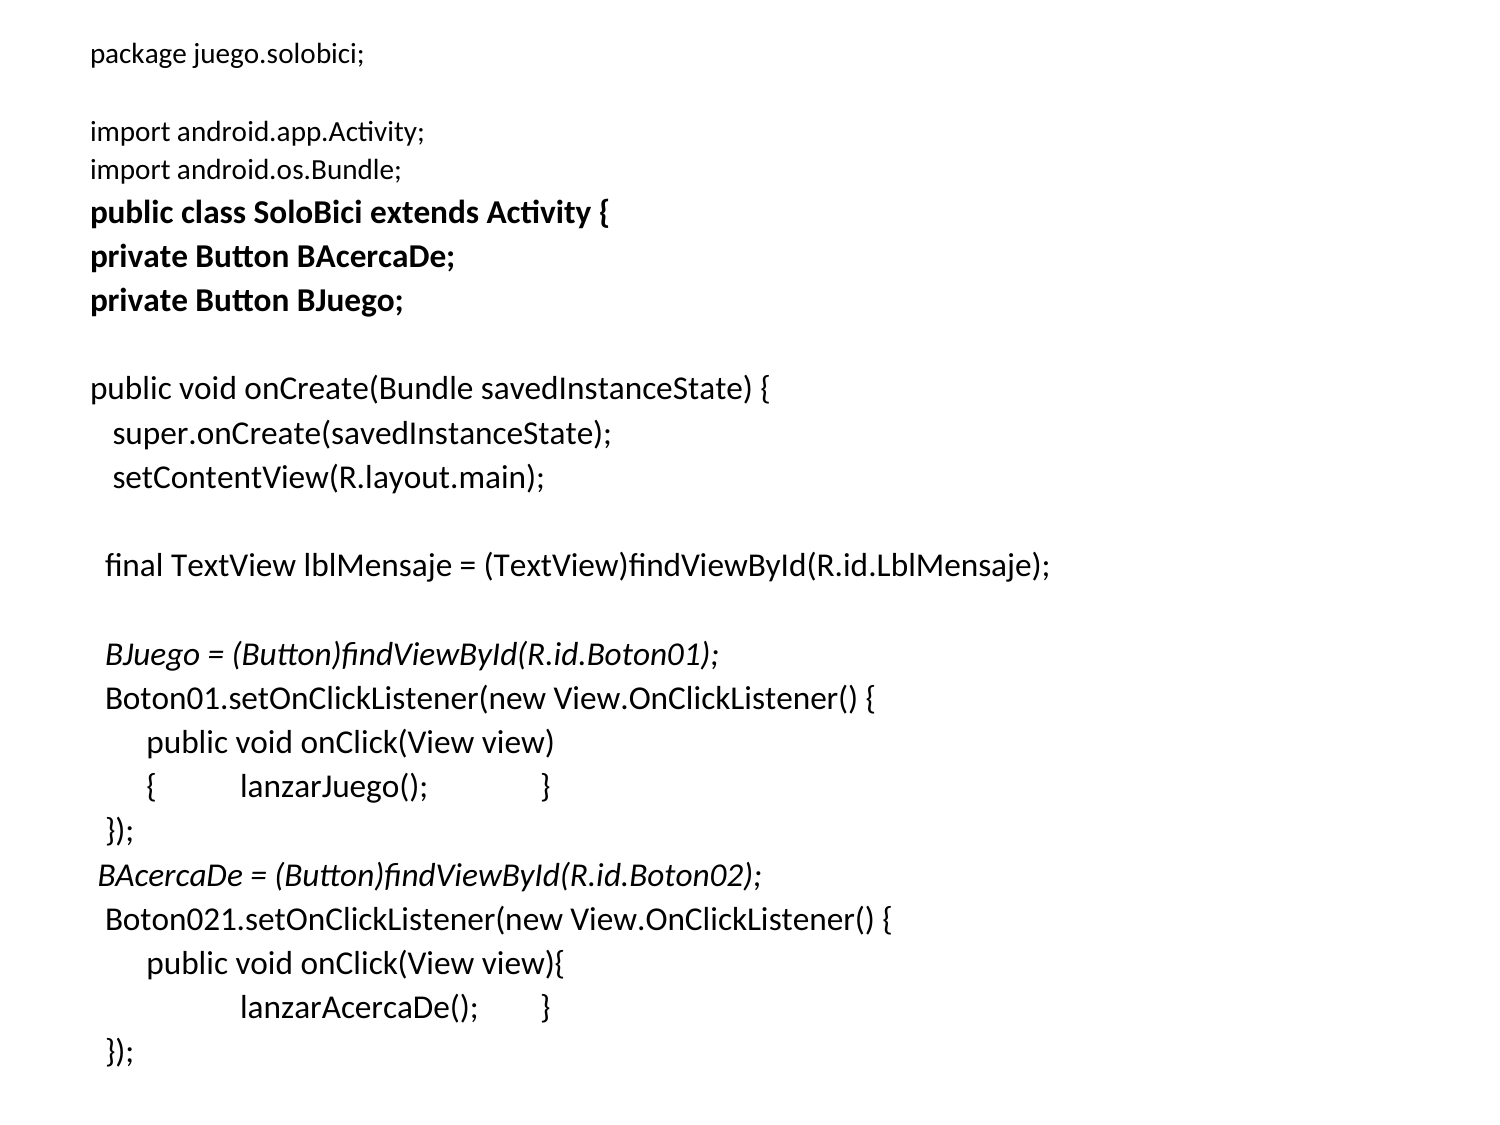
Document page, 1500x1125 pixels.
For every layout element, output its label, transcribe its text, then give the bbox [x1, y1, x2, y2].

list package juego.solobici; import android.app.Activity; import android.os.Bundle; public class SoloBici extends Activity { private Button BAcercaDe; private Button BJuego; public void onCreate(Bundle savedInstanceState) { super.onCreate(savedInstanceState); setContentView(R.layout.main); final TextView lblMensaje = (TextView)findViewById(R.id.LblMensaje); BJuego = (Button)findViewById(R.id.Boton01); Boton01.setOnClickListener(new View.OnClickListener() { public void onClick(View view) { lanzarJuego(); } }); BAcercaDe = (Button)findViewById(R.id.Boton02); Boton021.setOnClickListener(new View.OnClickListener() { public void onClick(View view){ lanzarAcercaDe(); } }); [75, 30, 1426, 1125]
